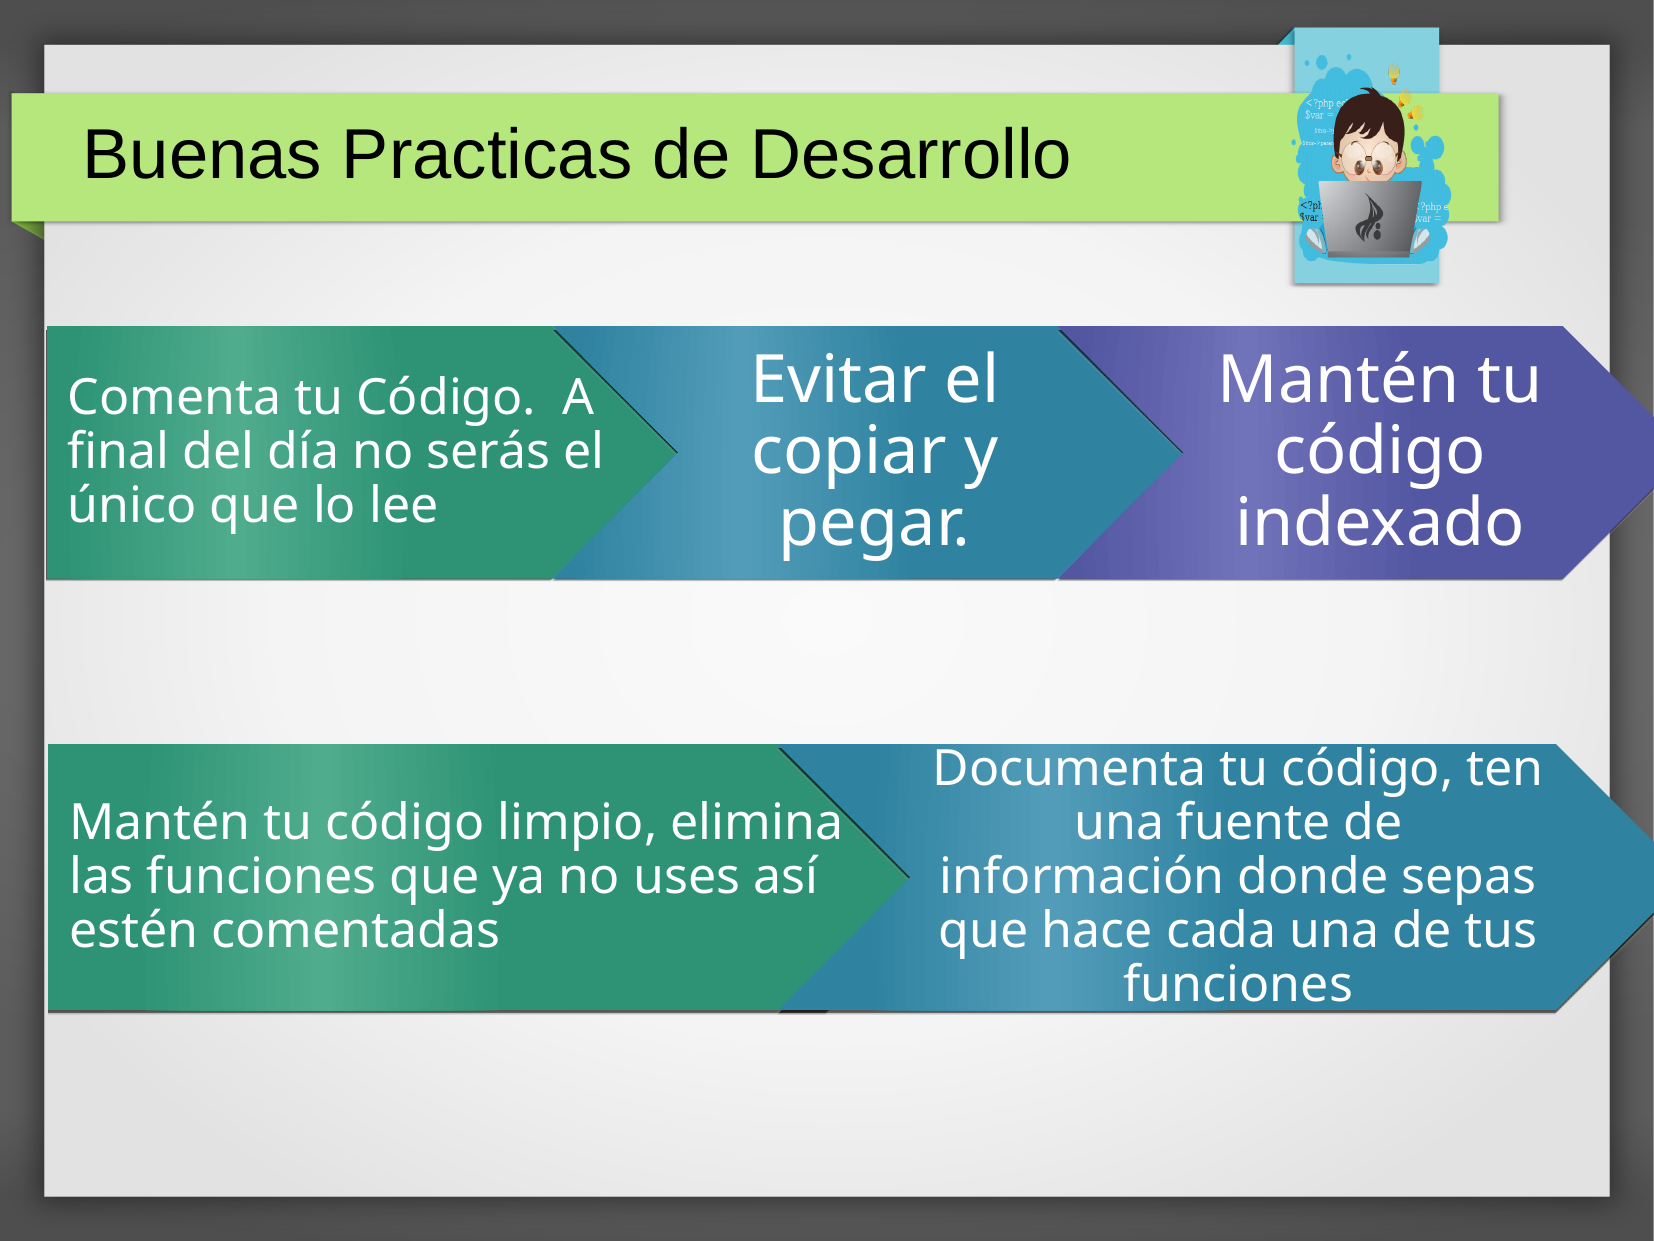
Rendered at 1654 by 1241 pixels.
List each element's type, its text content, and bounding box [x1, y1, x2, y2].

text_box Mantén tu código limpio, elimina las funciones que ya no uses así estén comentadas [48, 744, 909, 1011]
text_box Documenta tu código, ten una fuente de información donde sepas que hace cada una de tus funciones [777, 744, 1654, 1011]
picture [0, 0, 1654, 1241]
text_box Comenta tu Código. A final del día no serás el único que lo lee [46, 326, 677, 579]
text_box Evitar el copiar y pegar. [552, 326, 1183, 579]
text_box Mantén tu código indexado [1057, 326, 1654, 579]
title Buenas Practicas de Desarrollo [82, 94, 1264, 213]
